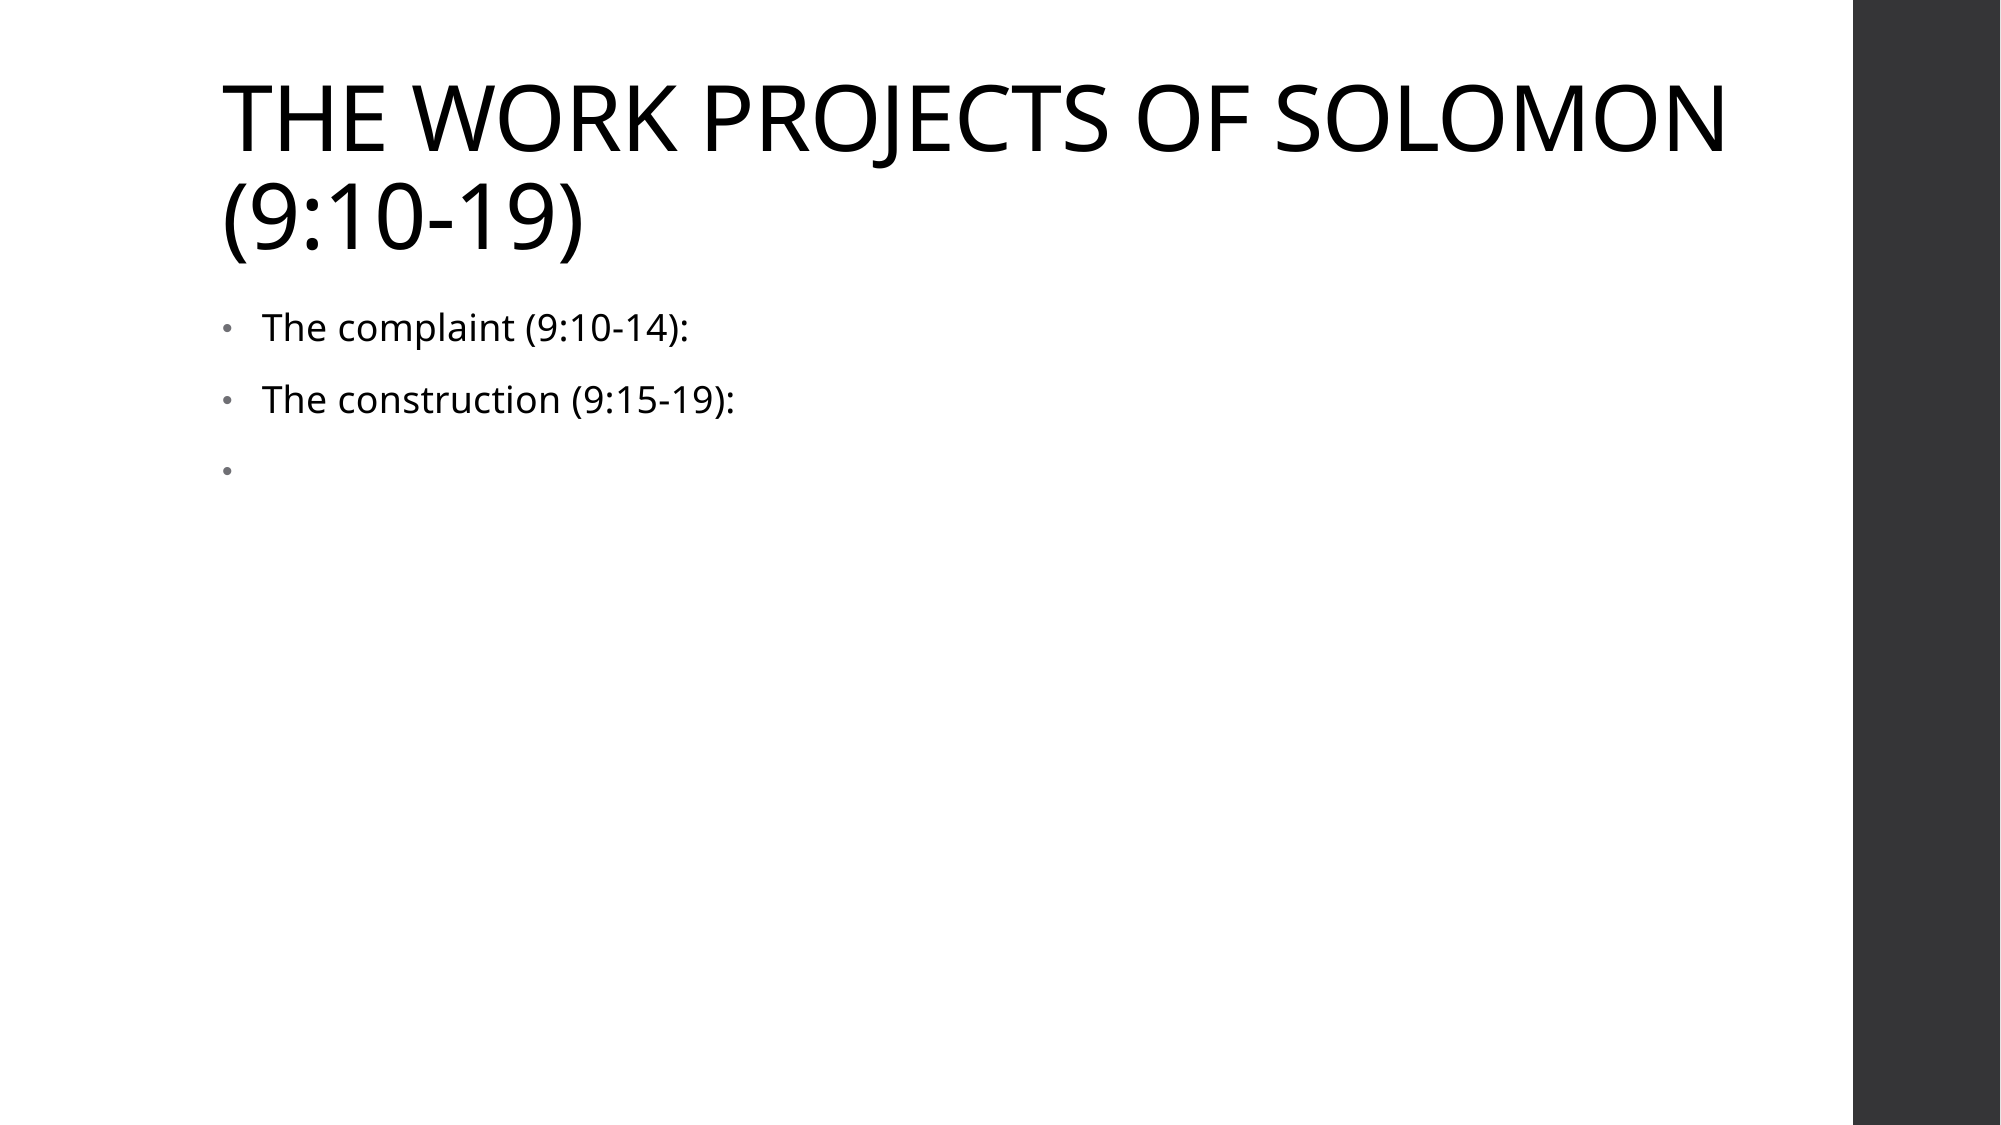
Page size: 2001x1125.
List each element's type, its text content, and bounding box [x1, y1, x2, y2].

list The complaint (9:10-14): The construction (9:15-19): [206, 299, 1617, 1014]
title THE WORK PROJECTS OF SOLOMON (9:10-19) [206, 60, 1797, 278]
